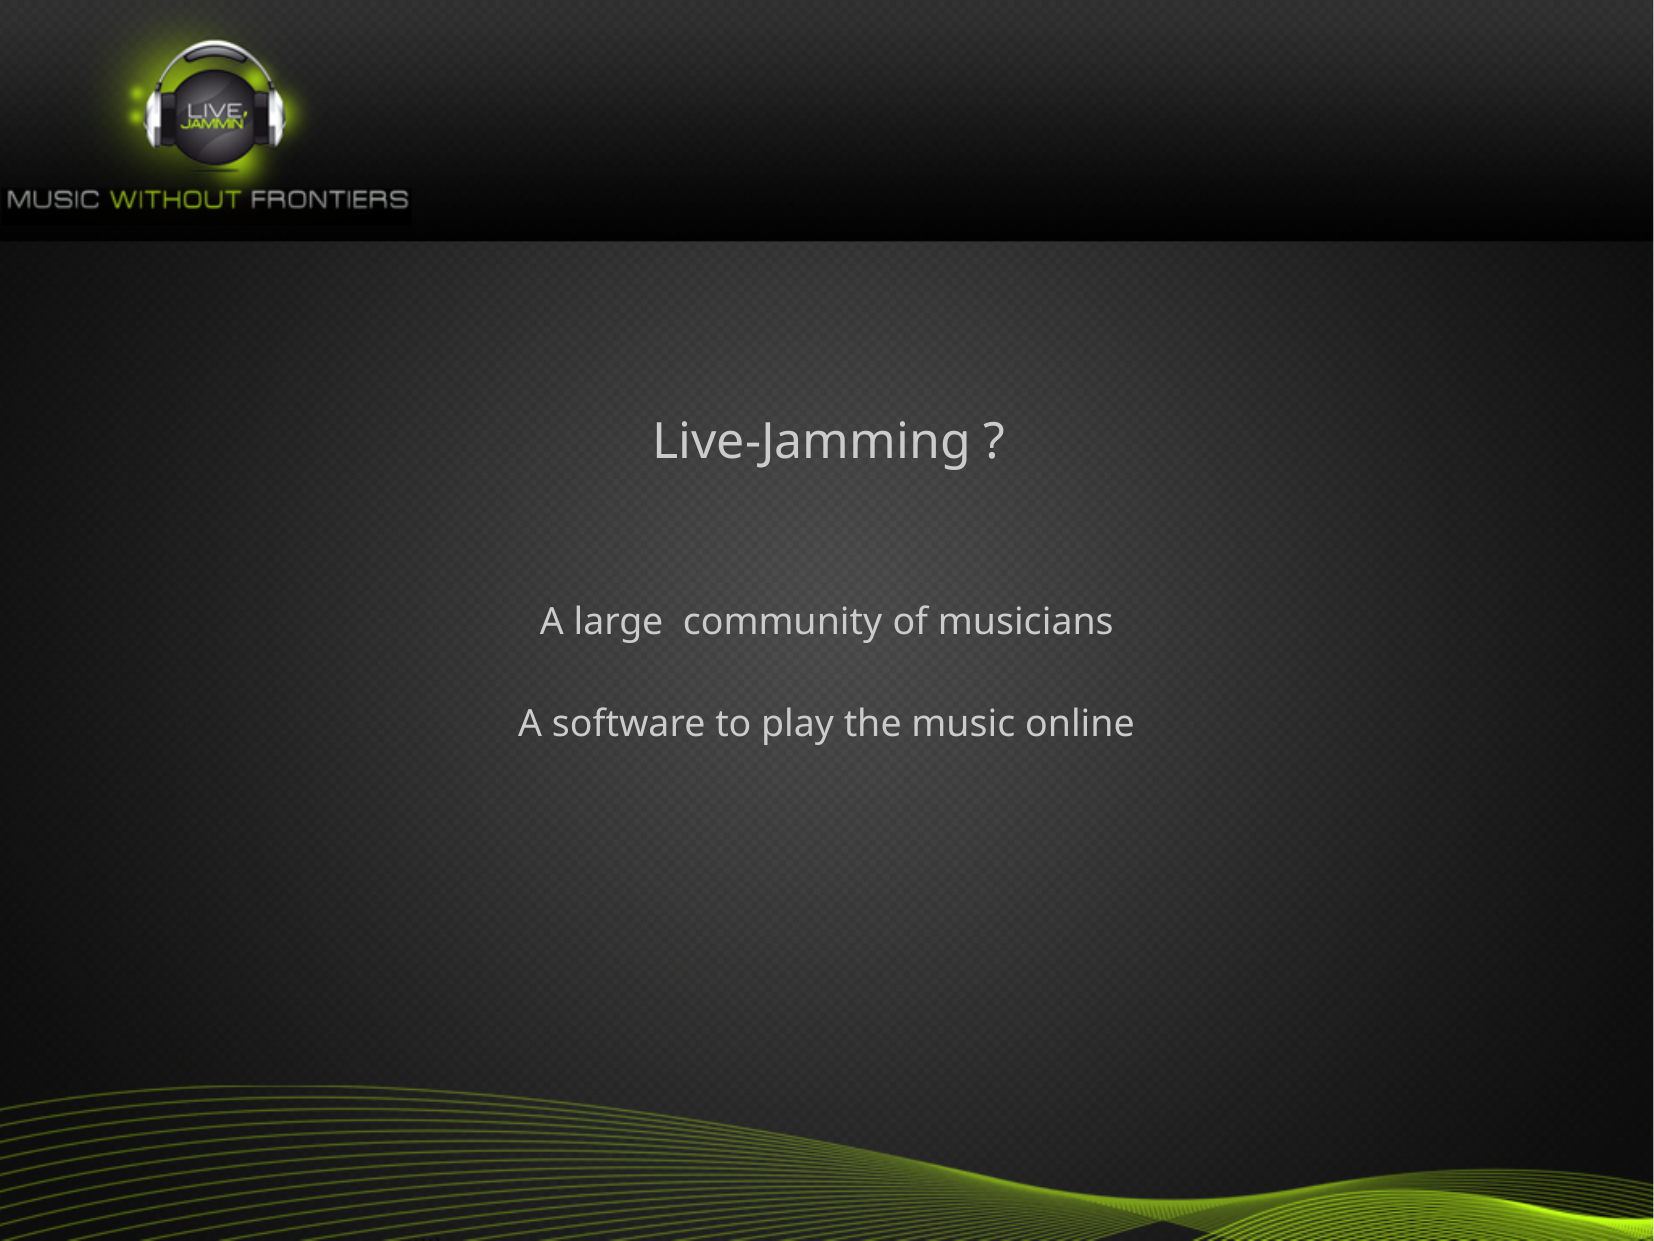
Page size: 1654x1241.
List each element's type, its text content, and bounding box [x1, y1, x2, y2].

picture [0, 0, 1654, 1241]
text_box Live-Jamming ? [637, 397, 1026, 488]
